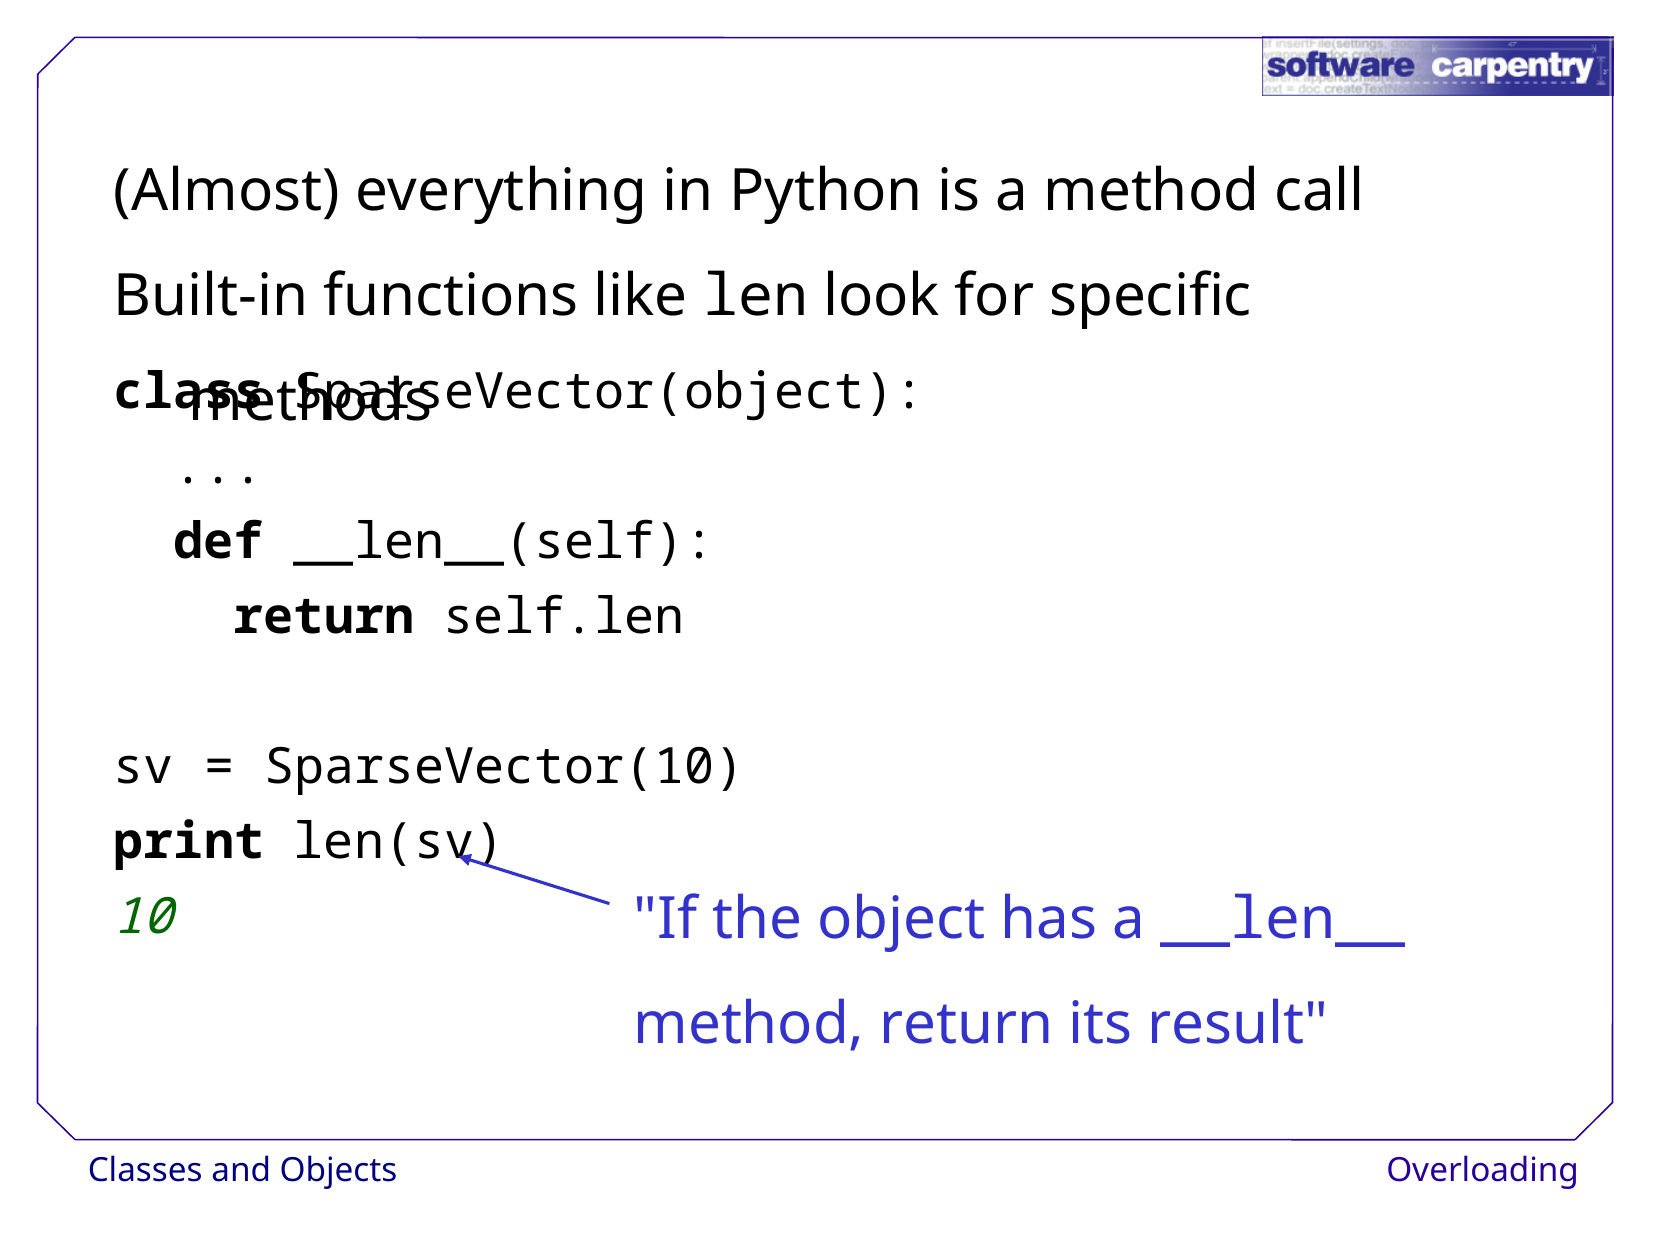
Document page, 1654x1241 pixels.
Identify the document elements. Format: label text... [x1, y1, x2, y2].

text_box "If the object has a __len__ method, return its result" [619, 837, 1630, 1063]
picture [1262, 36, 1614, 96]
text_box class SparseVector(object): ... def __len__(self): return self.len sv = SparseVector(10) print len(sv) 10 [99, 335, 1517, 952]
text_box (Almost) everything in Python is a method call Built-in functions like len look for specific methods [99, 109, 1517, 335]
